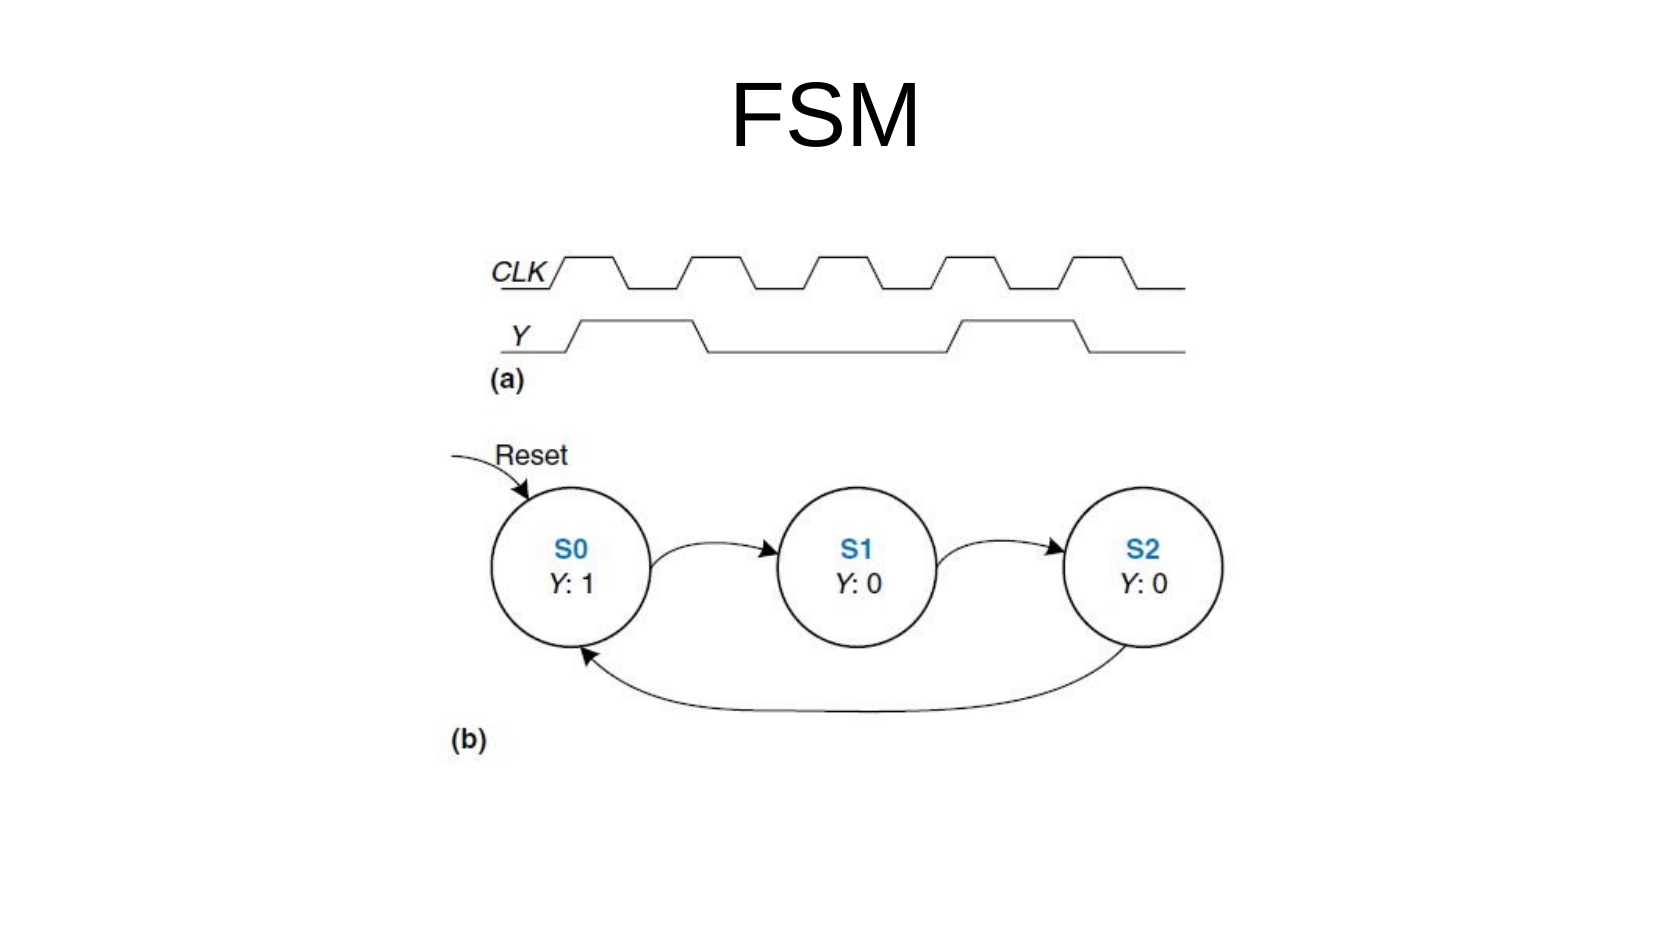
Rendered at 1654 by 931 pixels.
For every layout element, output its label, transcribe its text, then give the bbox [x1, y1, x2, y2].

title FSM [82, 37, 1571, 193]
picture [310, 224, 1336, 769]
